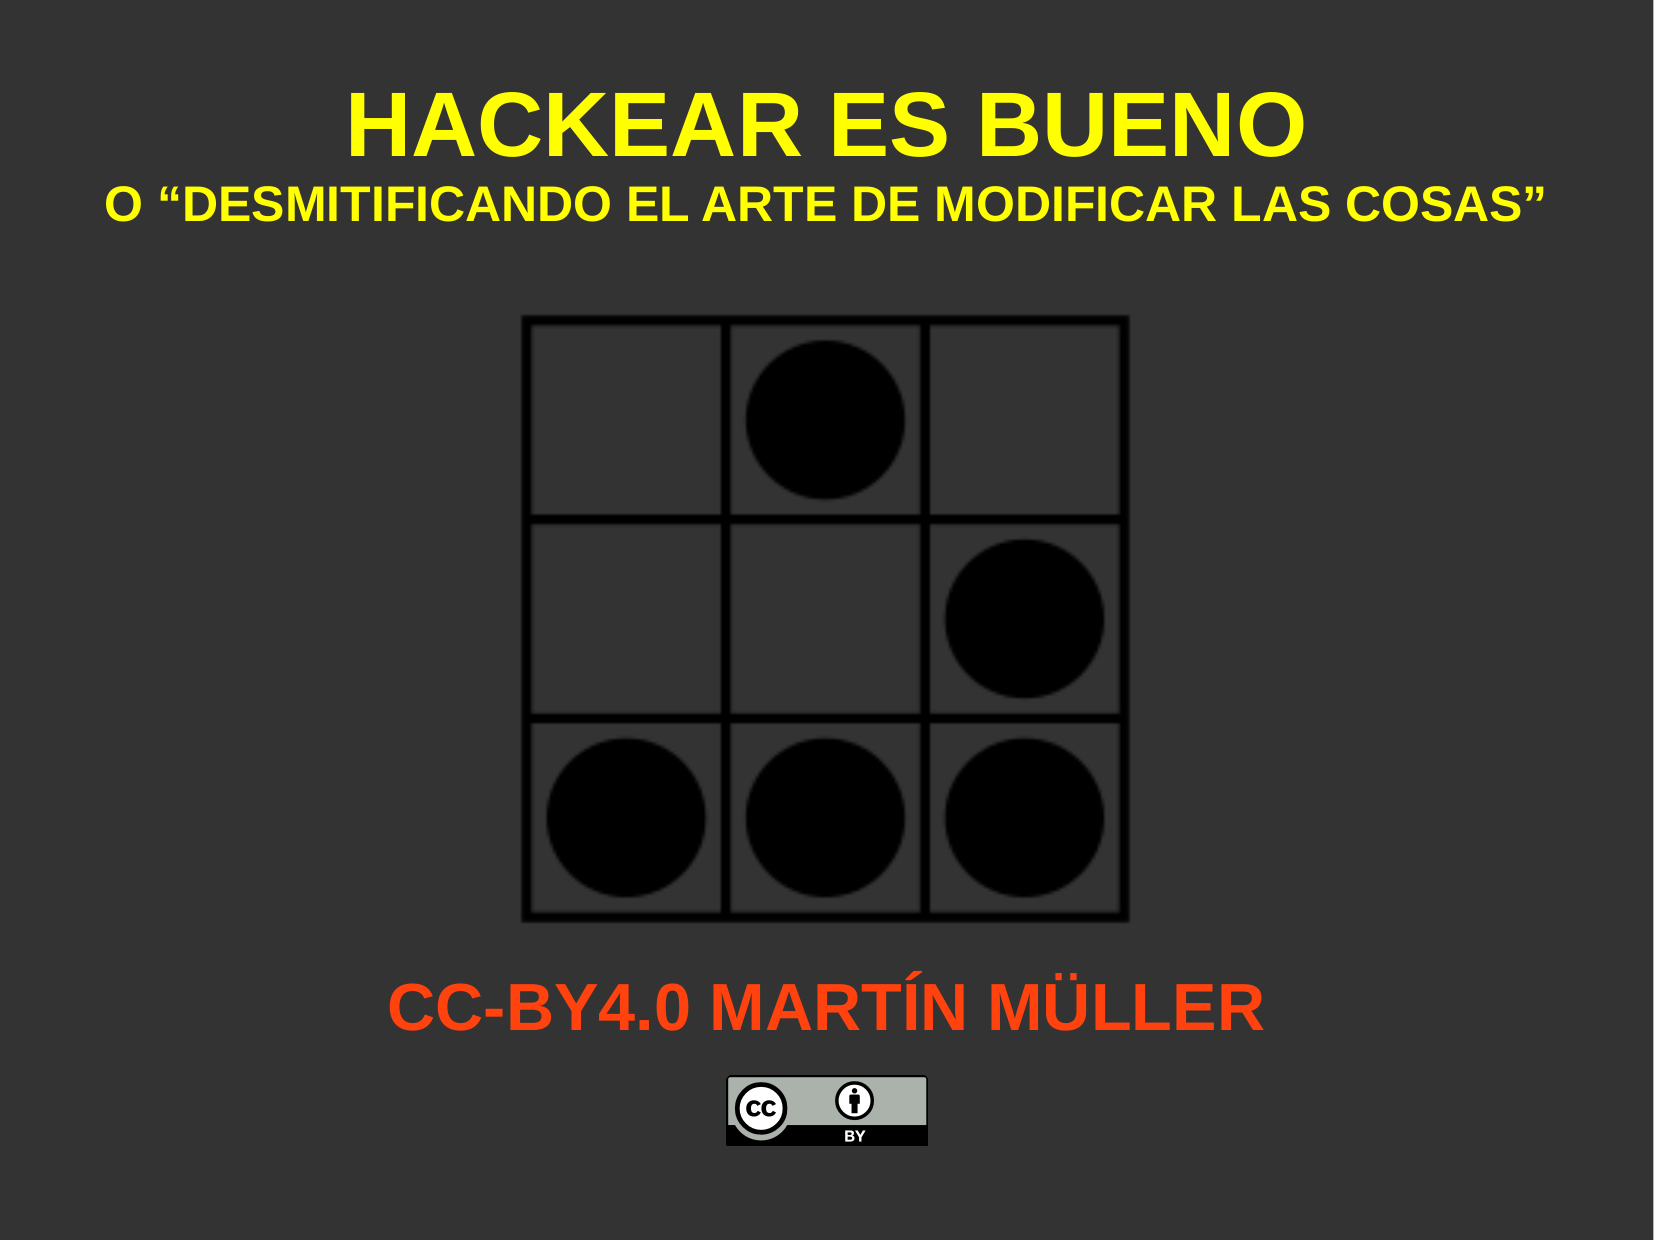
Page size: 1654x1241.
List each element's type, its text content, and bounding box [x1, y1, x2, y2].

subtitle CC-BY4.0 MARTÍN MÜLLER [82, 325, 1571, 1045]
picture [478, 272, 1175, 968]
title HACKEAR ES BUENO O “DESMITIFICANDO EL ARTE DE MODIFICAR LAS COSAS” [82, 49, 1571, 257]
picture [726, 1075, 928, 1146]
